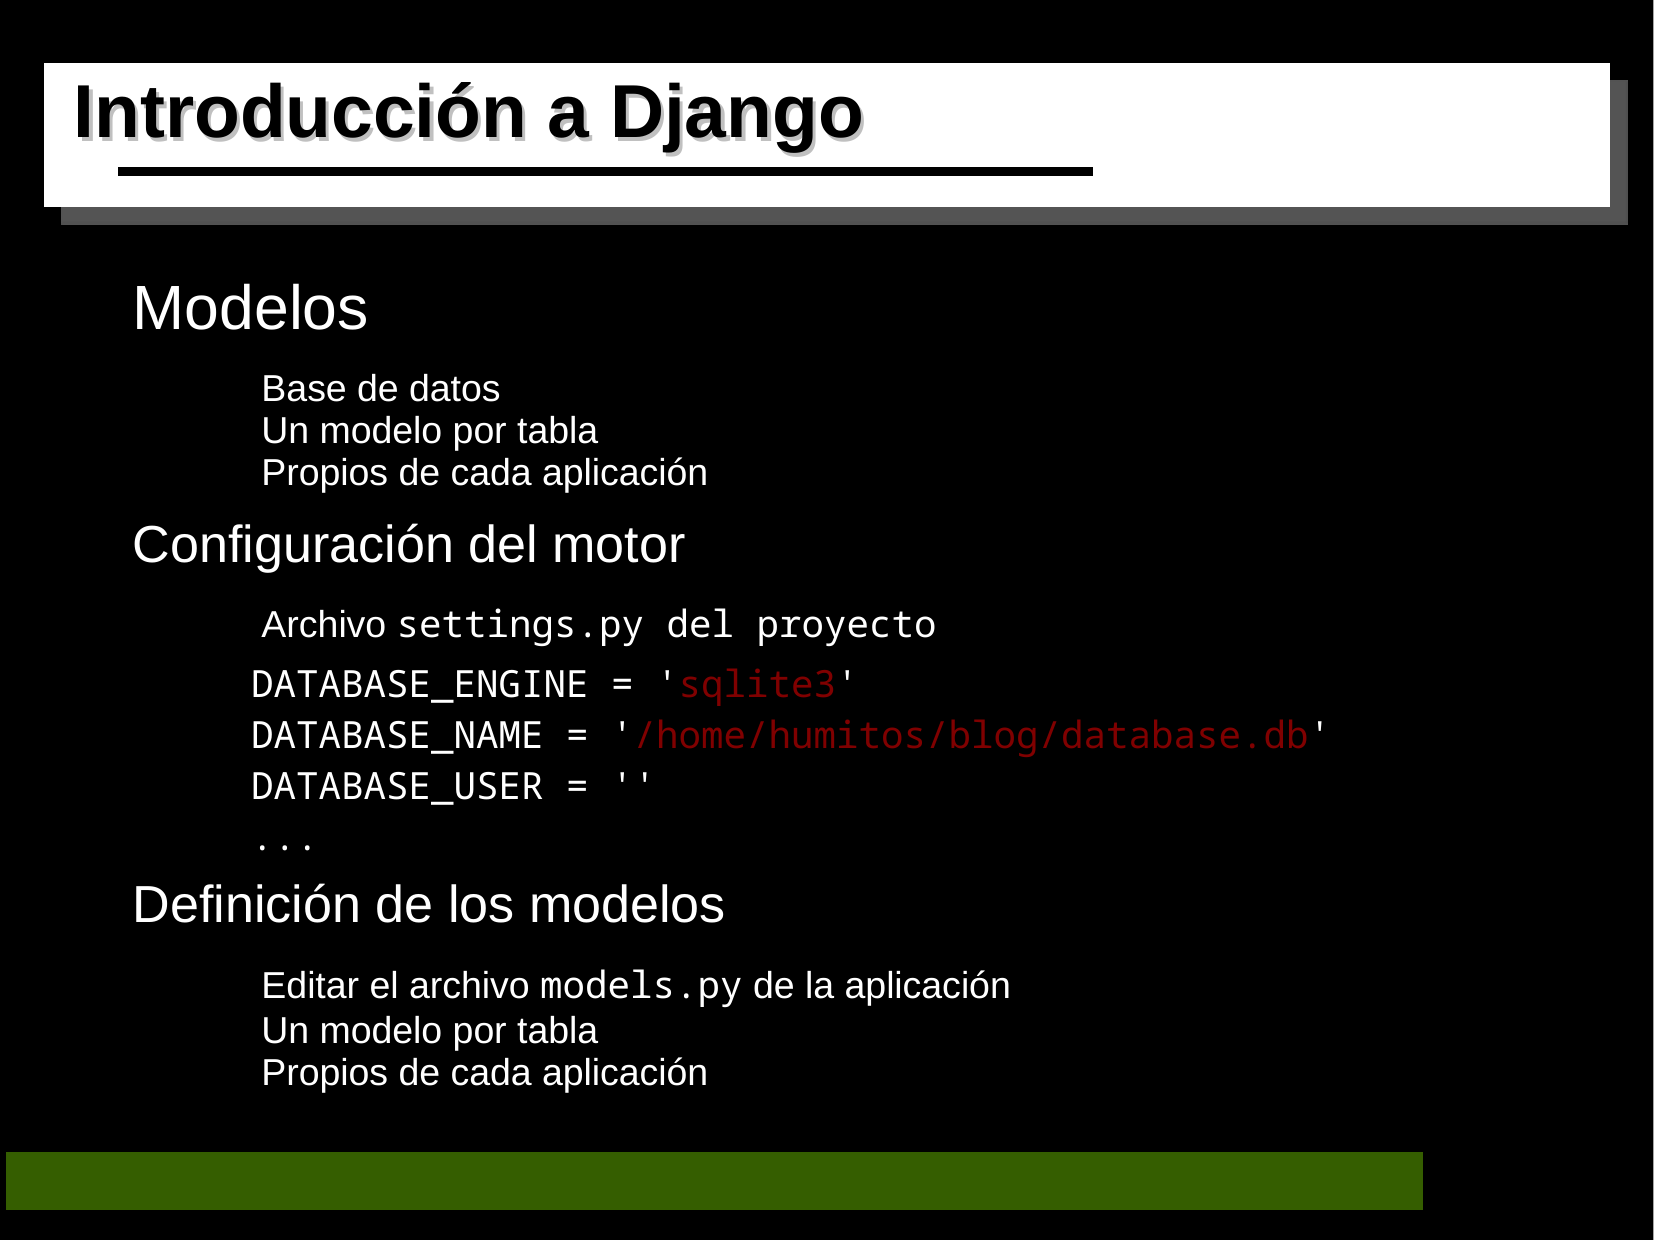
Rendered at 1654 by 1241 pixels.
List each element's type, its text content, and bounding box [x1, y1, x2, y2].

text_box Configuración del motor [118, 507, 701, 581]
text_box Modelos [118, 265, 385, 351]
text_box Base de datos Un modelo por tabla Propios de cada aplicación [236, 360, 1447, 502]
text_box Archivo settings.py del proyecto [236, 590, 1447, 649]
text_box [5, 1151, 1424, 1211]
text_box DATABASE_ENGINE = 'sqlite3' DATABASE_NAME = '/home/humitos/blog/database.db' DATABASE_USER = '' ... [236, 649, 1447, 839]
text_box Editar el archivo models.py de la aplicación Un modelo por tabla Propios de cada aplicación [236, 950, 1447, 1094]
text_box Definición de los modelos [118, 868, 742, 941]
text_box Introducción a Django [59, 62, 894, 184]
text_box [44, 63, 1610, 207]
